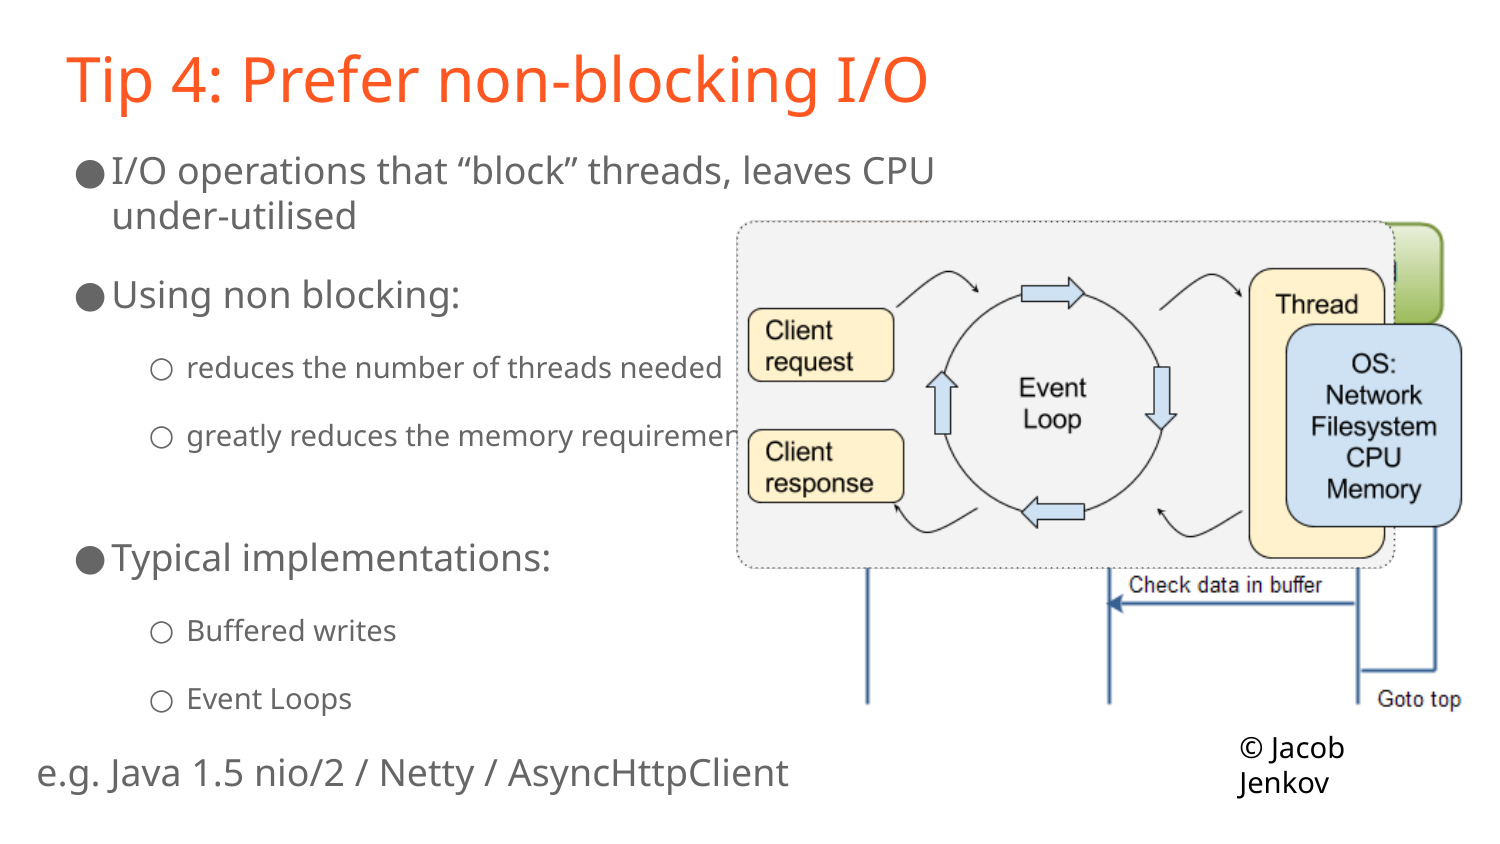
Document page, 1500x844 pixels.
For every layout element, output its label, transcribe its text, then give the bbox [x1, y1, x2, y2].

text_box © Jacob Jenkov [1224, 714, 1449, 809]
picture [731, 200, 1475, 745]
list I/O operations that “block” threads, leaves CPU under-utilised Using non blocking: reduces the number of threads needed greatly reduces the memory requirements Typical implementations: Buffered writes Event Loops e.g. Java 1.5 nio/2 / Netty / AsyncHttpClient See Netflix’ research in the slide notes, RxNetty vs Tomcat. [21, 132, 953, 832]
title Tip 4: Prefer non-blocking I/O [51, 25, 1449, 119]
